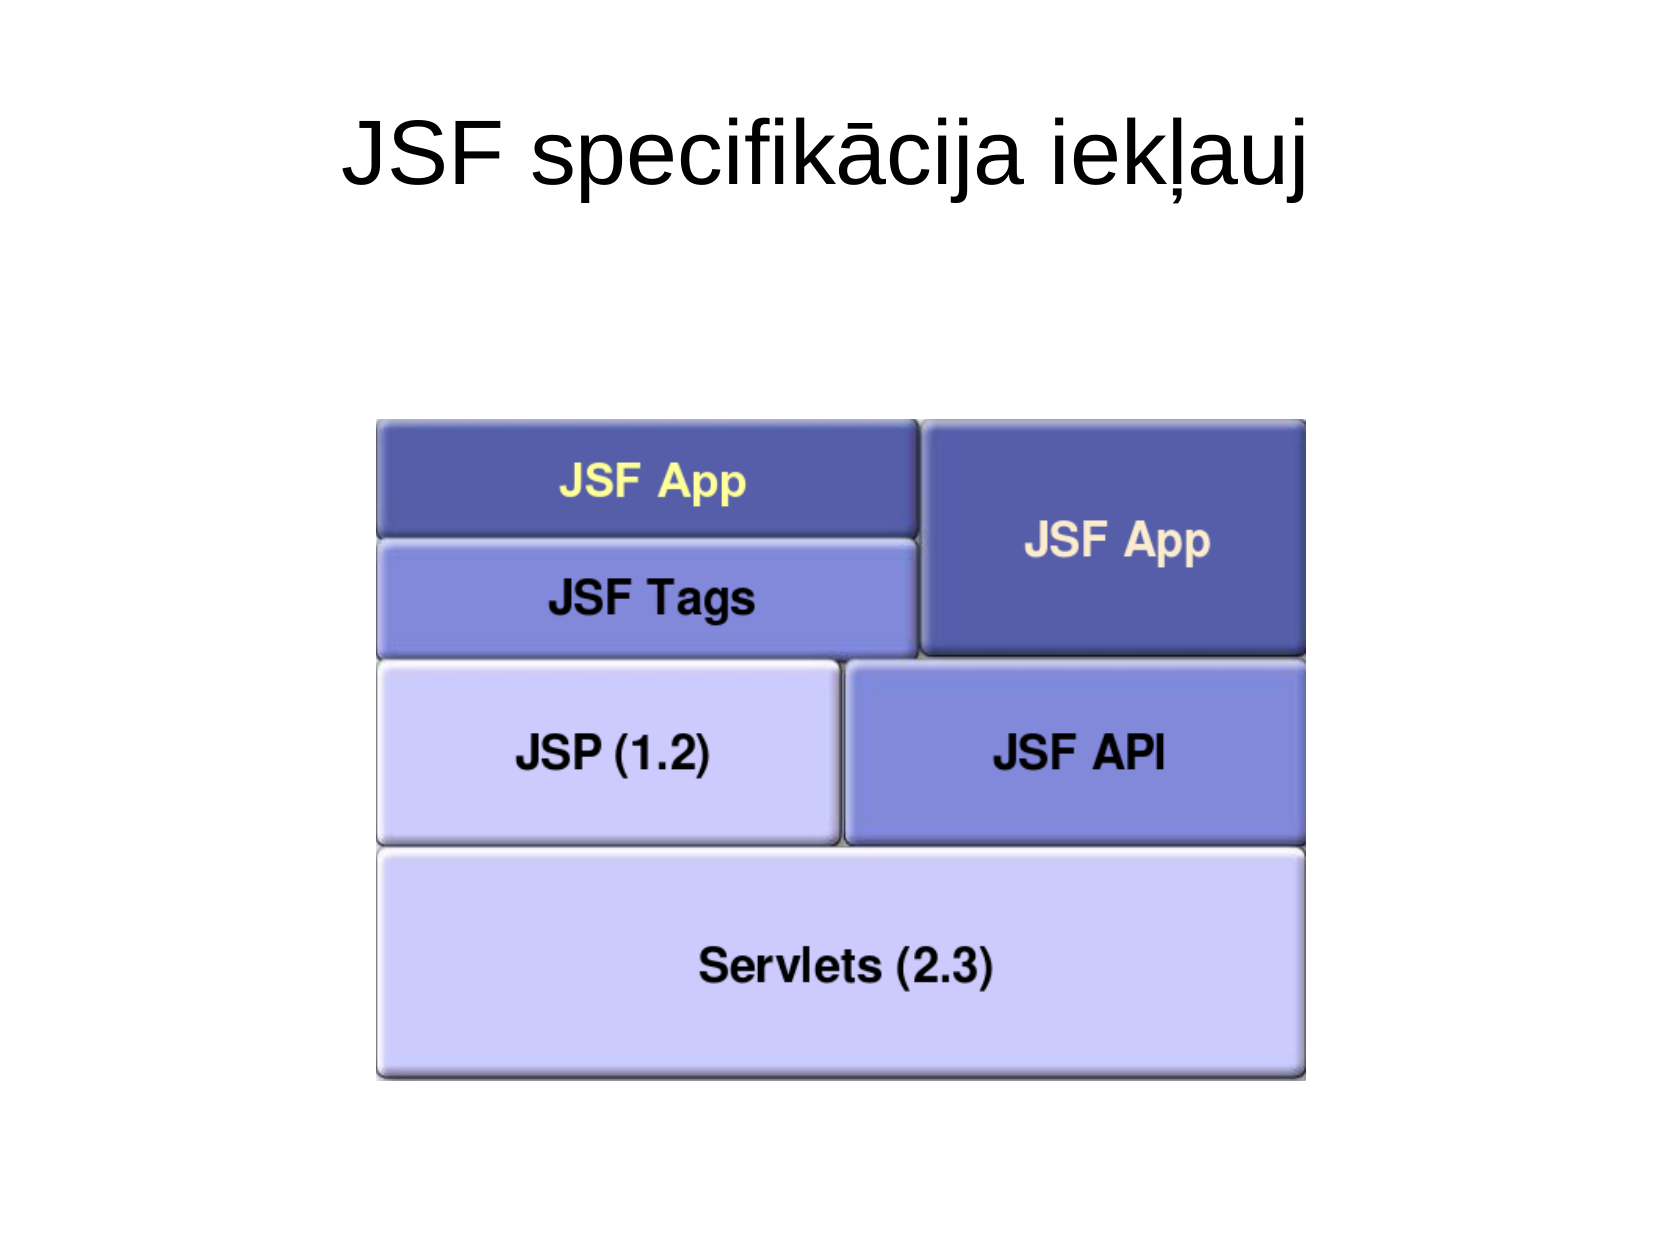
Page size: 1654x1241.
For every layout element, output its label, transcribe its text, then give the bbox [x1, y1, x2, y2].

picture [376, 419, 1306, 1081]
title JSF specifikācija iekļauj [82, 49, 1571, 257]
